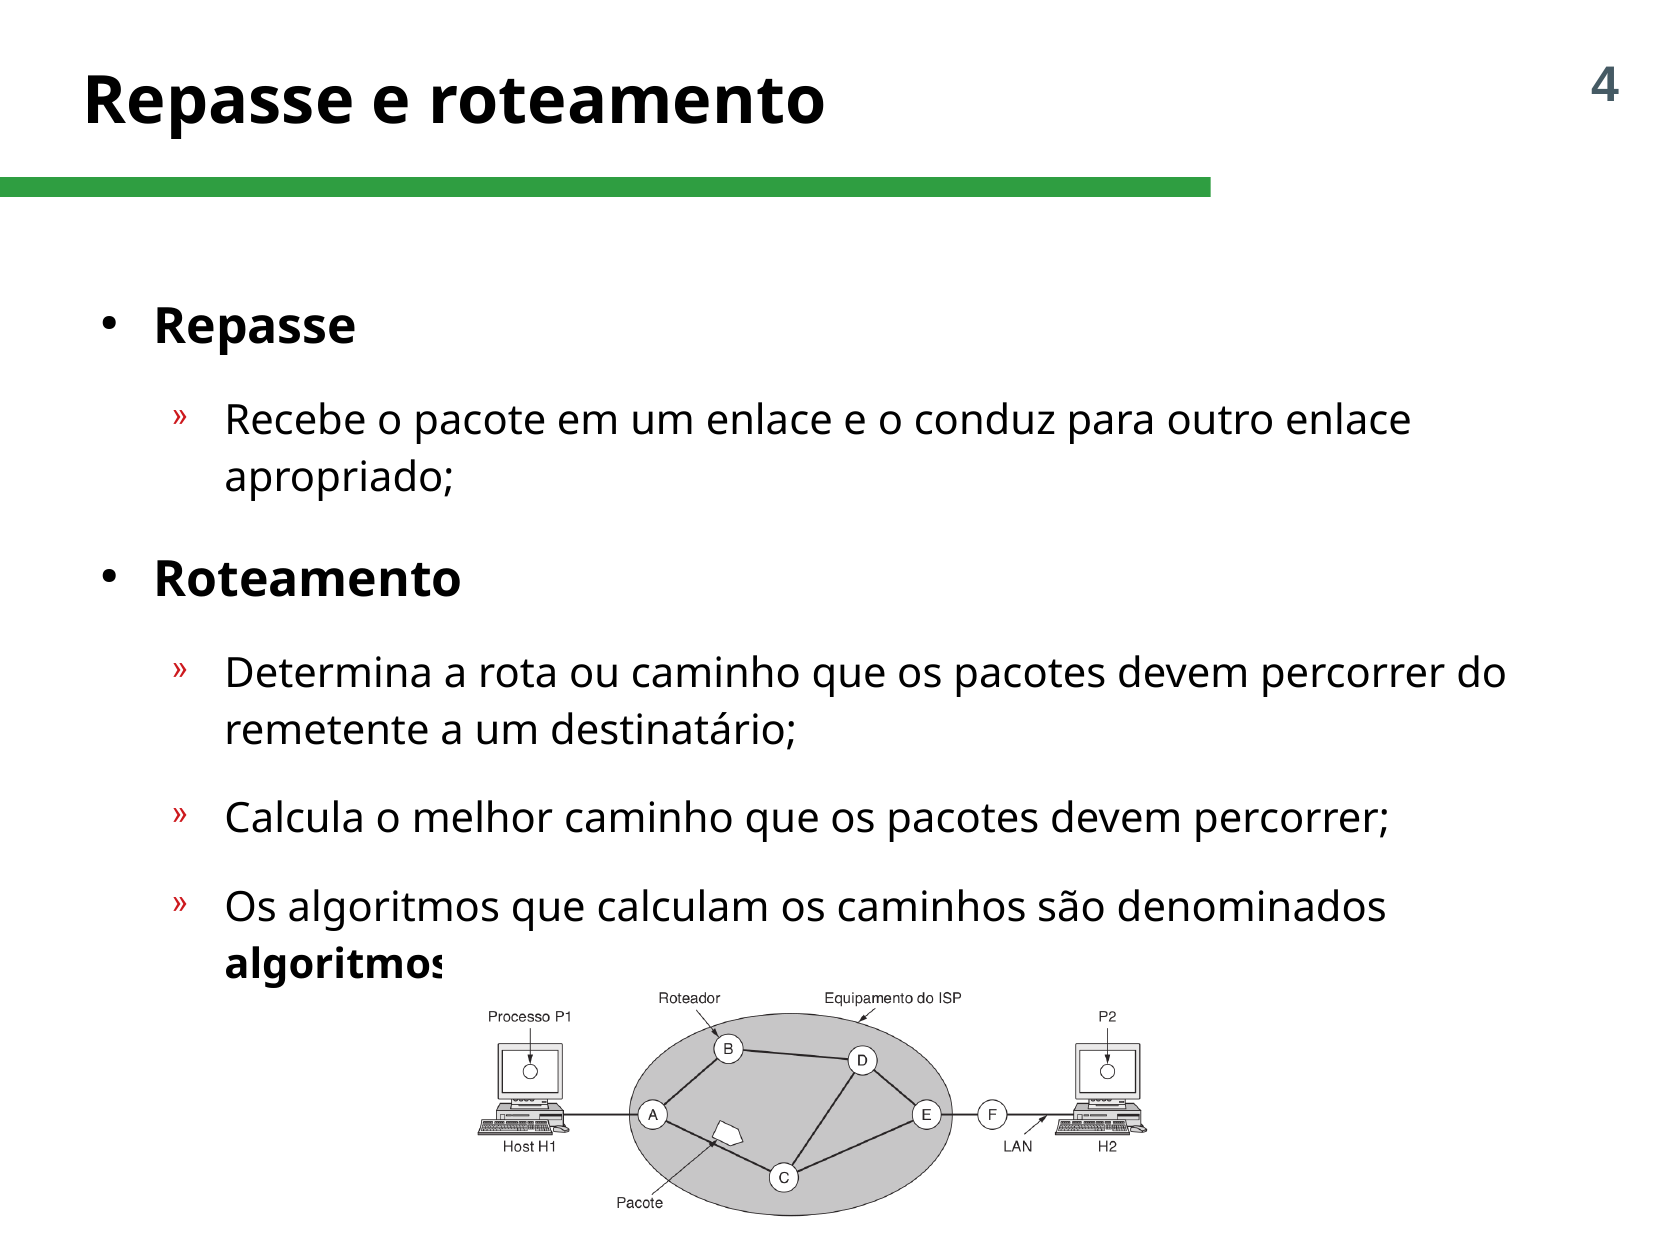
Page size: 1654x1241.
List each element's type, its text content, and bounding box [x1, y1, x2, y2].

list Repasse Recebe o pacote em um enlace e o conduz para outro enlace apropriado; Roteamento Determina a rota ou caminho que os pacotes devem percorrer do remetente a um destinatário; Calcula o melhor caminho que os pacotes devem percorrer; Os algoritmos que calculam os caminhos são denominados algoritmos de roteamento; [82, 290, 1571, 1211]
picture [442, 944, 1177, 1234]
title Repasse e roteamento [82, 0, 1152, 202]
